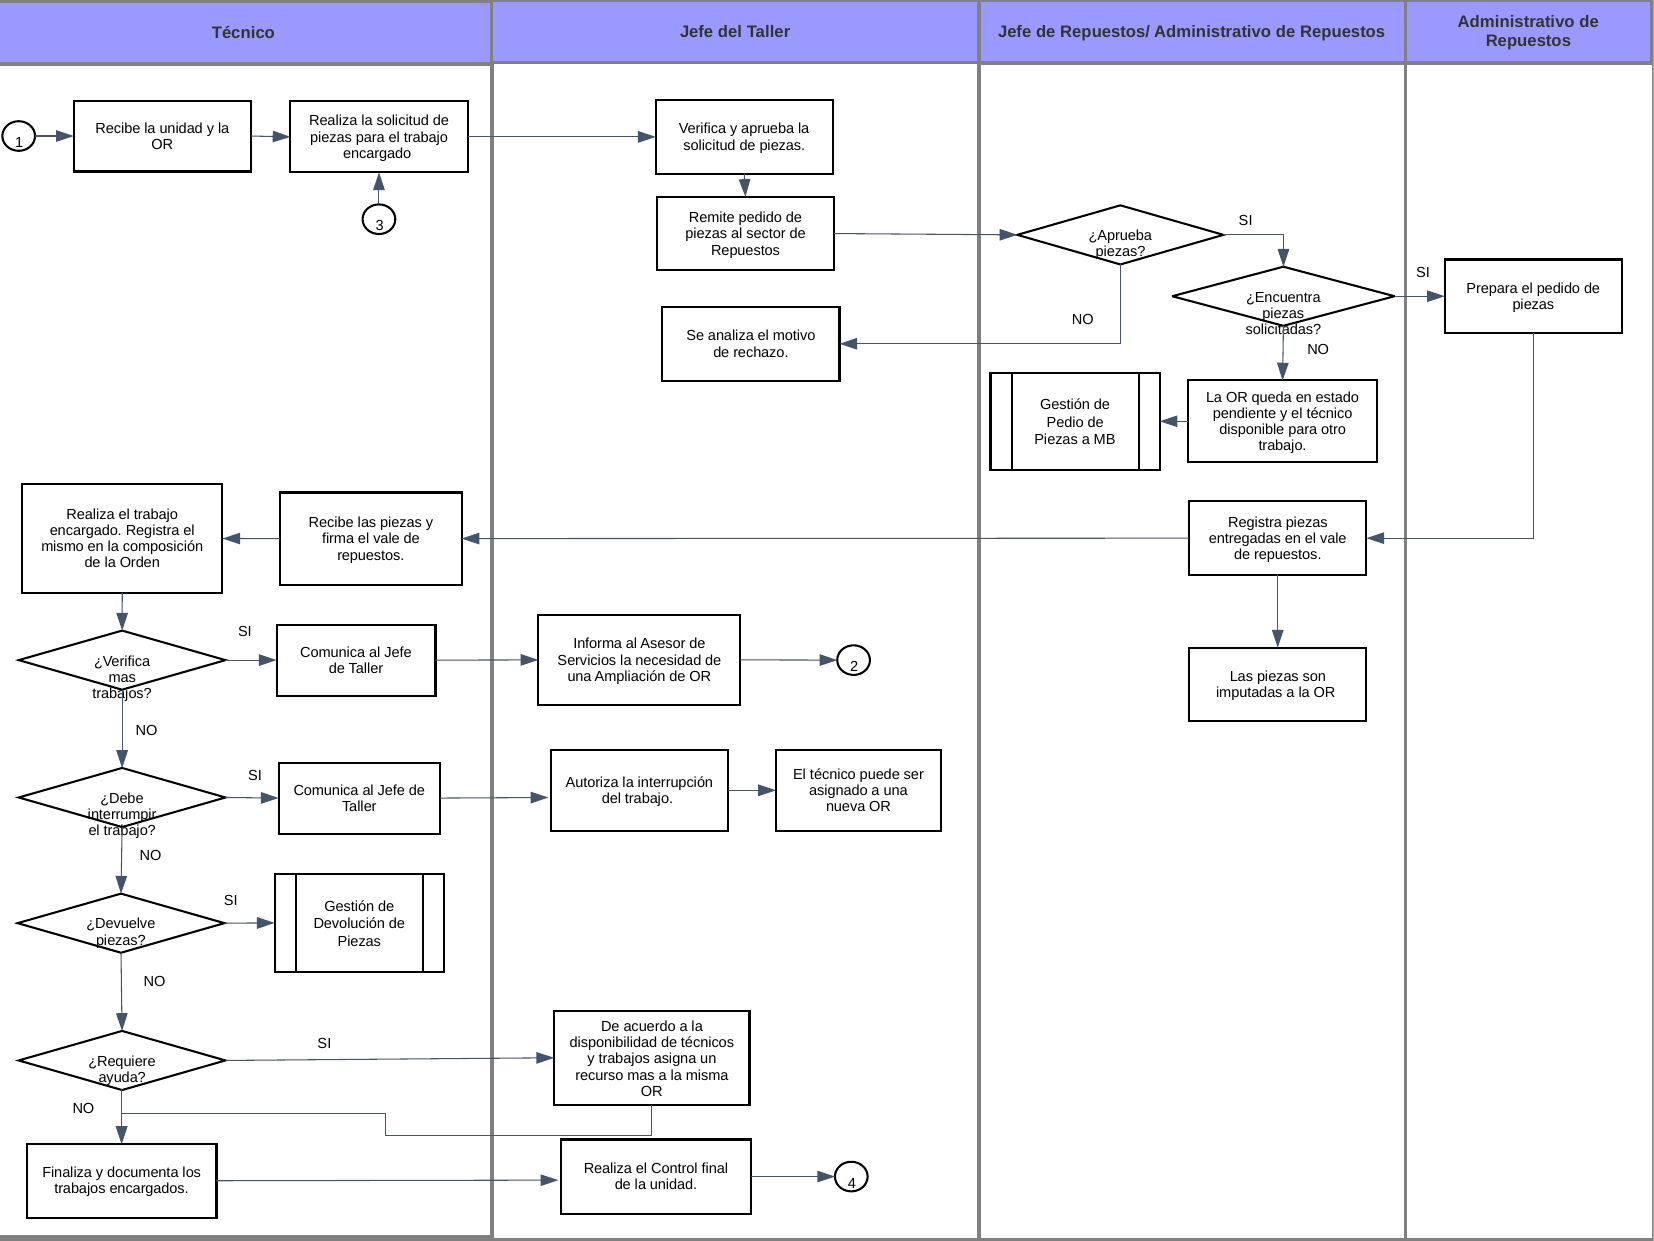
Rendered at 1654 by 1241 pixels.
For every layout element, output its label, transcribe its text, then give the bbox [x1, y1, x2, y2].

text_box ¿Encuentra piezas solicitadas? [1172, 266, 1394, 326]
text_box El técnico puede ser asignado a una nueva OR [775, 750, 942, 831]
text_box Remite pedido de piezas al sector de Repuestos [656, 196, 835, 271]
text_box 1 [2, 121, 35, 151]
text_box Realiza el trabajo encargado. Registra el mismo en la composición de la Orden [22, 484, 223, 593]
text_box Autoriza la interrupción del trabajo. [550, 750, 728, 831]
text_box ¿Verifica mas trabajos? [18, 630, 226, 690]
text_box La OR queda en estado pendiente y el técnico disponible para otro trabajo. [1188, 380, 1377, 463]
text_box NO [1056, 304, 1110, 346]
text_box Verifica y aprueba la solicitud de piezas. [655, 100, 833, 174]
text_box SI [1399, 256, 1447, 289]
text_box 3 [362, 204, 396, 234]
text_box Registra piezas entregadas en el vale de repuestos. [1189, 501, 1367, 575]
text_box Técnico [0, 1, 492, 64]
text_box NO [1291, 334, 1345, 376]
text_box Jefe de Repuestos/ Administrativo de Repuestos [981, 2, 1404, 63]
text_box ¿Requiere ayuda? [18, 1031, 225, 1091]
text_box NO [128, 965, 182, 1007]
text_box SI [221, 615, 269, 647]
text_box Comunica al Jefe de Taller [278, 762, 440, 834]
text_box SI [1222, 204, 1270, 236]
text_box ¿Aprueba piezas? [1017, 205, 1222, 265]
text_box NO [56, 1092, 110, 1135]
text_box Informa al Asesor de Servicios la necesidad de una Ampliación de OR [538, 614, 741, 705]
text_box Gestión de Pedio de Piezas a MB [990, 373, 1160, 470]
text_box Administrativo de Repuestos [1405, 0, 1652, 63]
text_box Recibe las piezas y firma el vale de repuestos. [280, 492, 462, 585]
text_box ¿Debe interrumpir el trabajo? [18, 768, 225, 827]
text_box Comunica al Jefe de Taller [276, 624, 436, 696]
text_box De acuerdo a la disponibilidad de técnicos y trabajos asigna un recurso mas a la misma OR [554, 1010, 750, 1105]
text_box Jefe del Taller [491, 0, 977, 63]
text_box SI [207, 885, 254, 910]
text_box SI [231, 759, 279, 792]
text_box 2 [837, 645, 870, 675]
text_box NO [123, 840, 177, 882]
text_box 4 [834, 1161, 868, 1192]
text_box ¿Devuelve piezas? [17, 893, 224, 953]
text_box Realiza la solicitud de piezas para el trabajo encargado [290, 101, 468, 173]
text_box SI [300, 1027, 348, 1060]
text_box Realiza el Control final de la unidad. [561, 1139, 751, 1214]
text_box Se analiza el motivo de rechazo. [662, 307, 840, 381]
text_box Las piezas son imputadas a la OR [1189, 647, 1367, 722]
text_box Finaliza y documenta los trabajos encargados. [26, 1143, 217, 1218]
text_box Prepara el pedido de piezas [1444, 259, 1622, 334]
text_box Recibe la unidad y la OR [73, 100, 251, 172]
text_box NO [119, 714, 173, 757]
text_box Gestión de Devolución de Piezas [275, 874, 444, 972]
